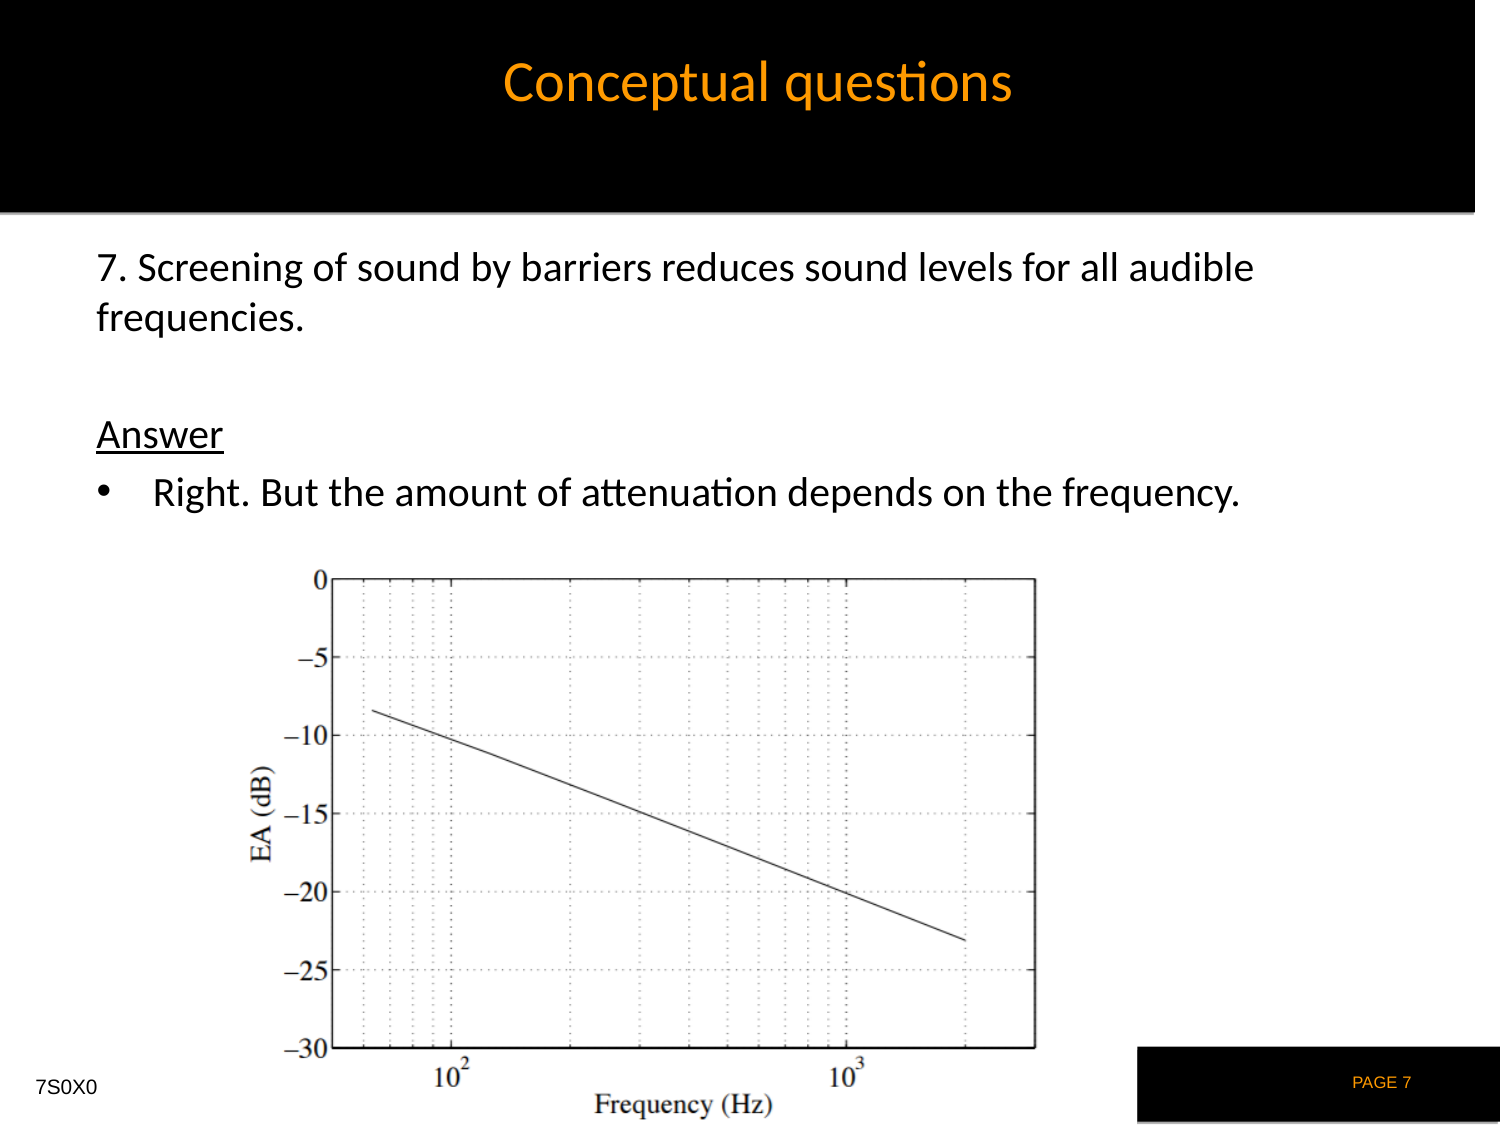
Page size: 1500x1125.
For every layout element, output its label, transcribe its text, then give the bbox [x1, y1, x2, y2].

text_box [1137, 1046, 1500, 1122]
text_box 7S0X0 [35, 1070, 228, 1102]
title Conceptual questions [100, 35, 1417, 187]
text_box [0, 0, 1475, 213]
text_box PAGE 7 [1352, 1066, 1453, 1098]
list 7. Screening of sound by barriers reduces sound levels for all audible frequencies. Answer Right. But the amount of attenuation depends on the frequency. [81, 232, 1394, 466]
picture [228, 562, 1065, 1122]
